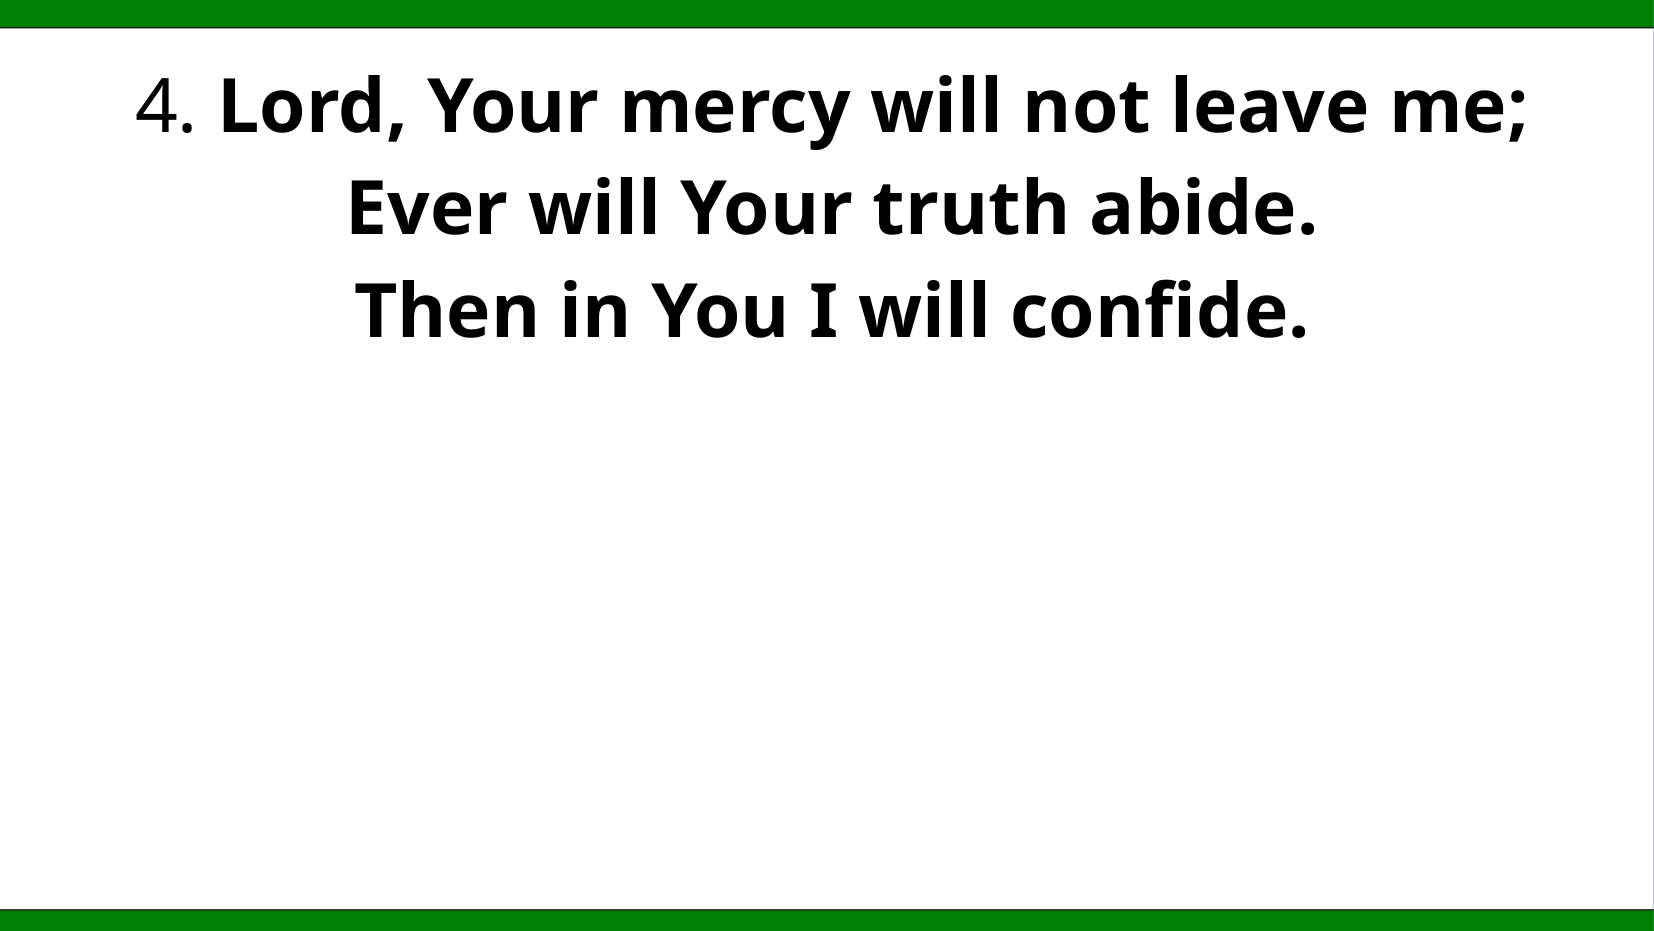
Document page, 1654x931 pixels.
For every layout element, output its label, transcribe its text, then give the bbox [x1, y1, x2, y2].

text_box 4. Lord, Your mercy will not leave me; Ever will Your truth abide. Then in You I will confide. [105, 45, 1561, 391]
picture [0, 0, 1654, 931]
